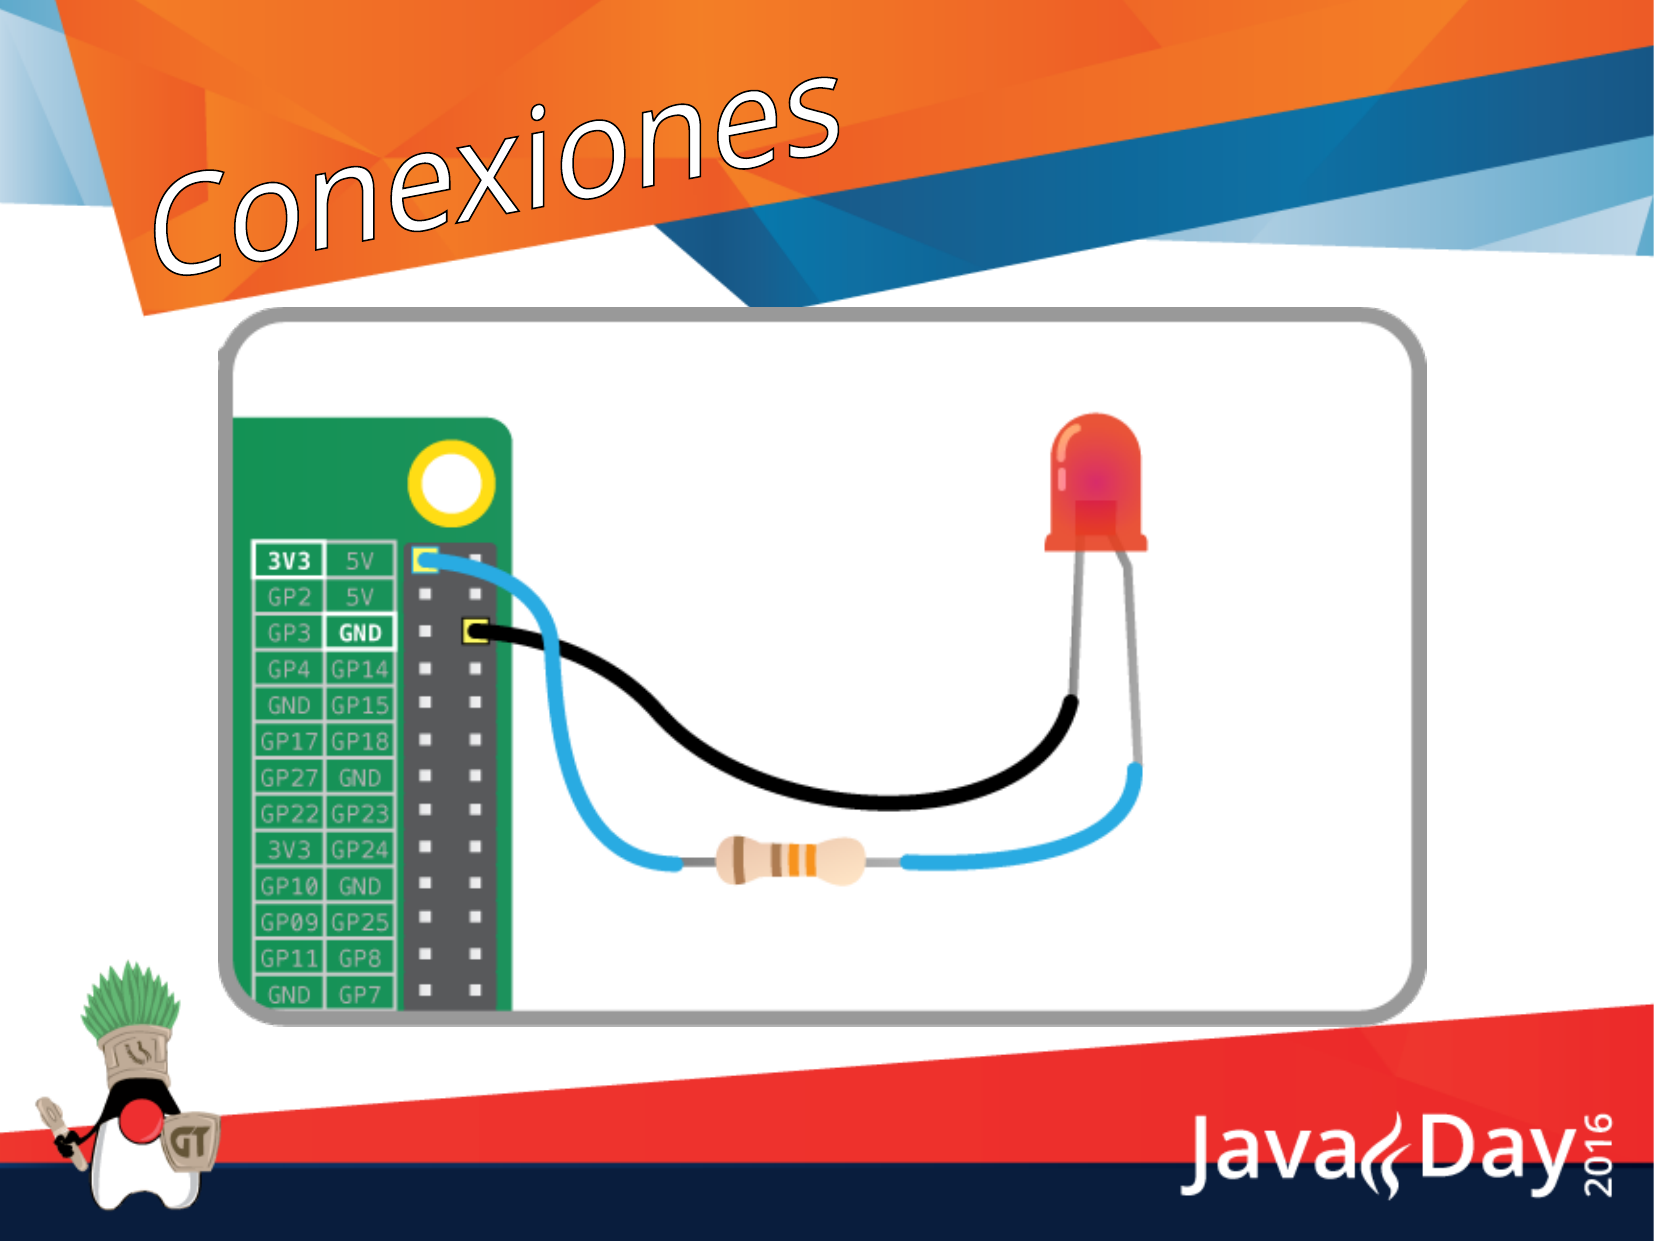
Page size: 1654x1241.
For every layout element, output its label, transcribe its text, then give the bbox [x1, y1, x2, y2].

text_box Conexiones [561, 120, 625, 200]
text_box Conexiones [391, 152, 450, 232]
text_box Conexiones [717, 90, 777, 170]
text_box Conexiones [456, 136, 520, 224]
text_box Conexiones [642, 104, 701, 188]
text_box Conexiones [315, 166, 374, 250]
picture [0, 0, 1654, 1241]
text_box Conexiones [154, 170, 224, 276]
text_box Conexiones [234, 182, 299, 262]
text_box Conexiones [532, 131, 544, 209]
text_box Conexiones [531, 104, 545, 121]
text_box Conexiones [789, 77, 839, 158]
